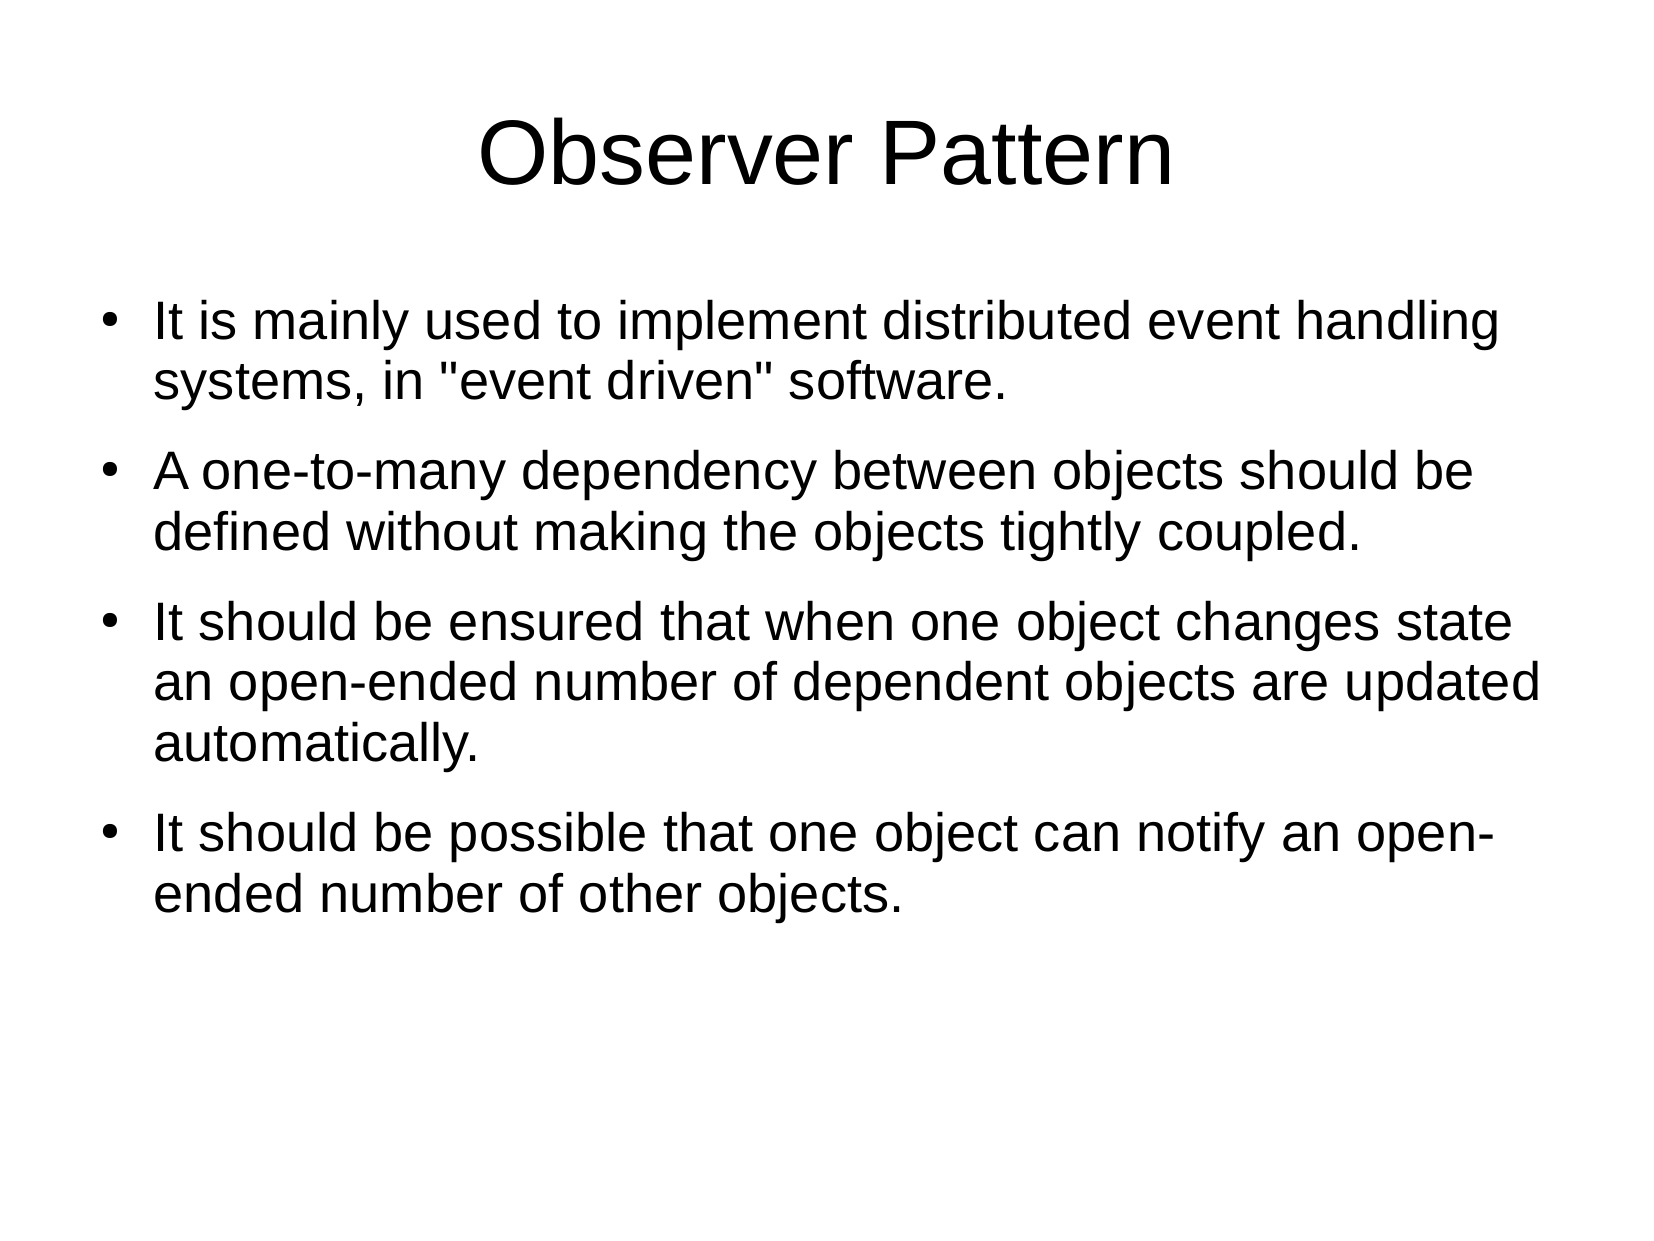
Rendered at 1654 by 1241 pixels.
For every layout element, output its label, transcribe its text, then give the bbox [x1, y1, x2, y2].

title Observer Pattern [82, 101, 1571, 205]
list It is mainly used to implement distributed event handling systems, in "event driven" software. A one-to-many dependency between objects should be defined without making the objects tightly coupled. It should be ensured that when one object changes state an open-ended number of dependent objects are updated automatically. It should be possible that one object can notify an open-ended number of other objects. [82, 290, 1571, 1010]
